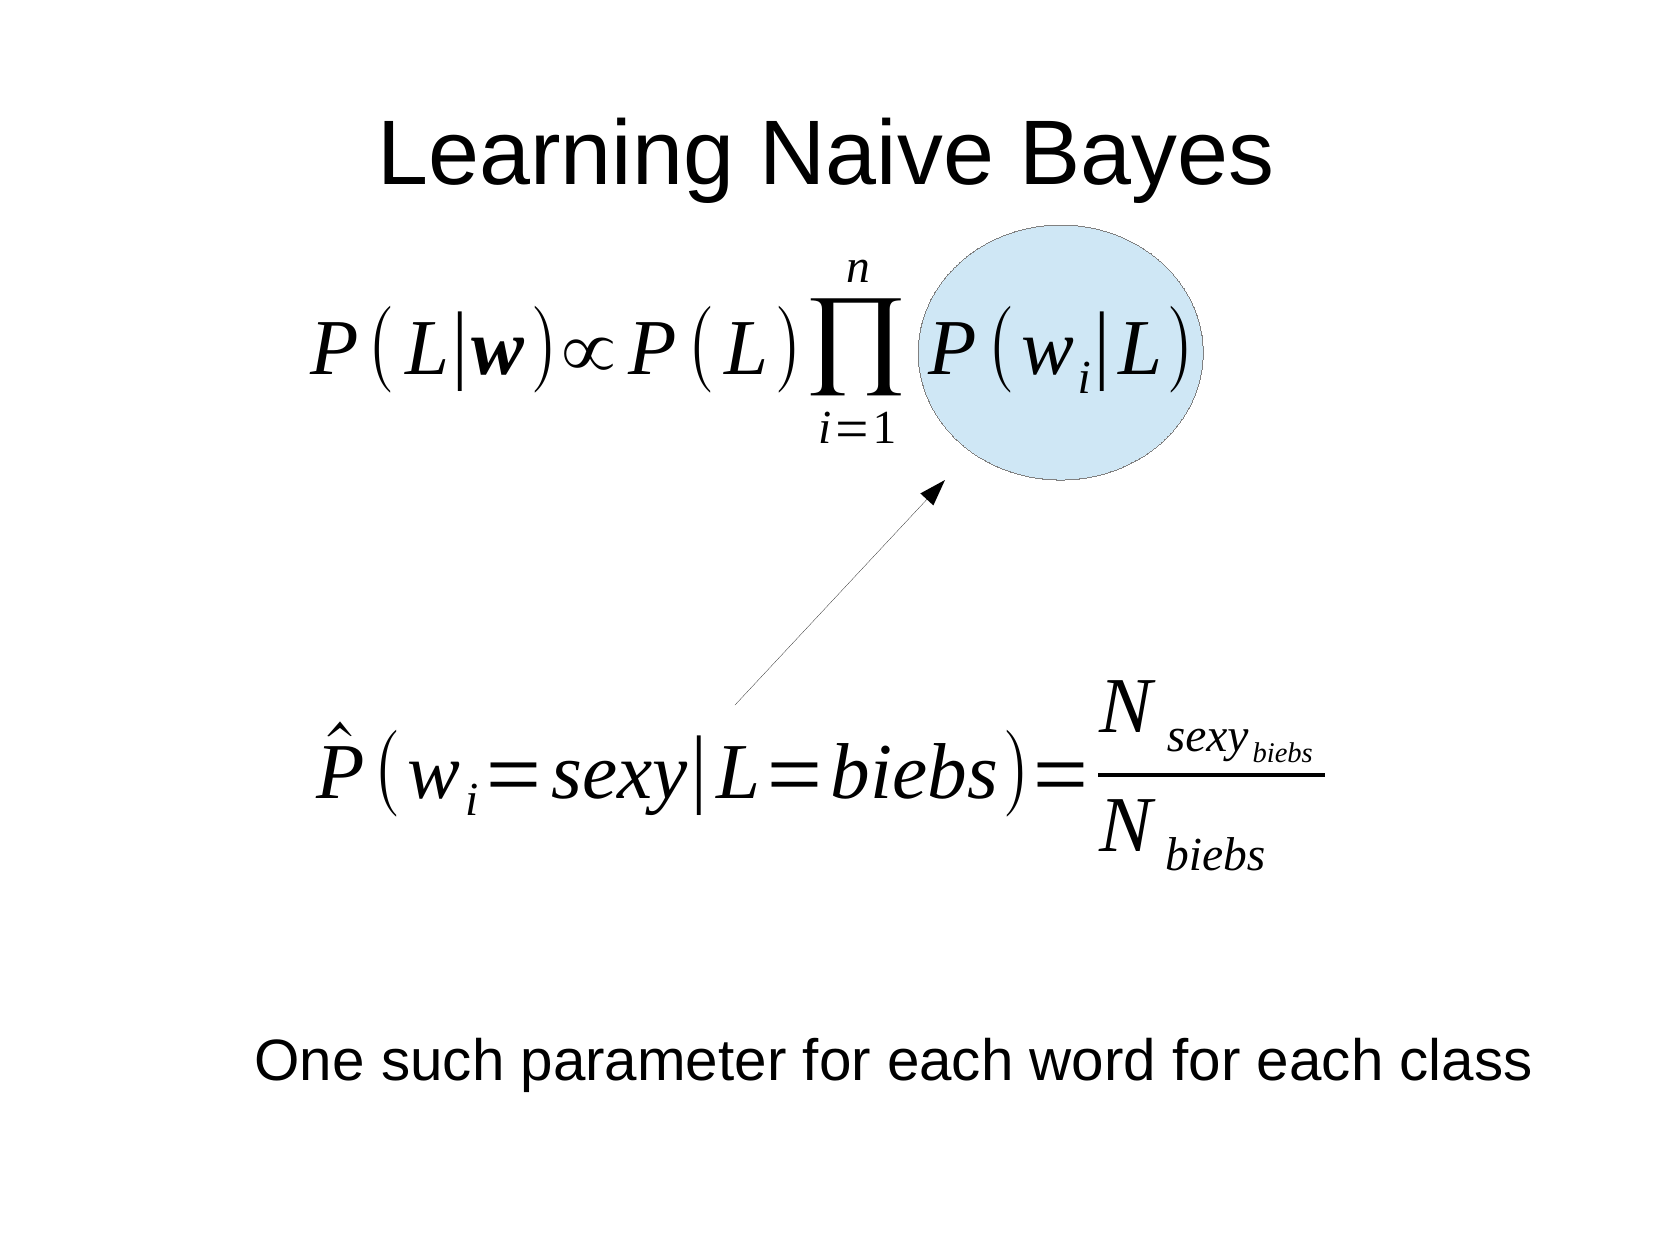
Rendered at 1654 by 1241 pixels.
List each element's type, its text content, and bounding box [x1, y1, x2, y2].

text_box One such parameter for each word for each class [240, 1020, 1550, 1100]
text_box [974, 454, 1148, 481]
chart [304, 662, 1335, 972]
chart [297, 240, 1201, 454]
title Learning Naive Bayes [82, 49, 1571, 257]
